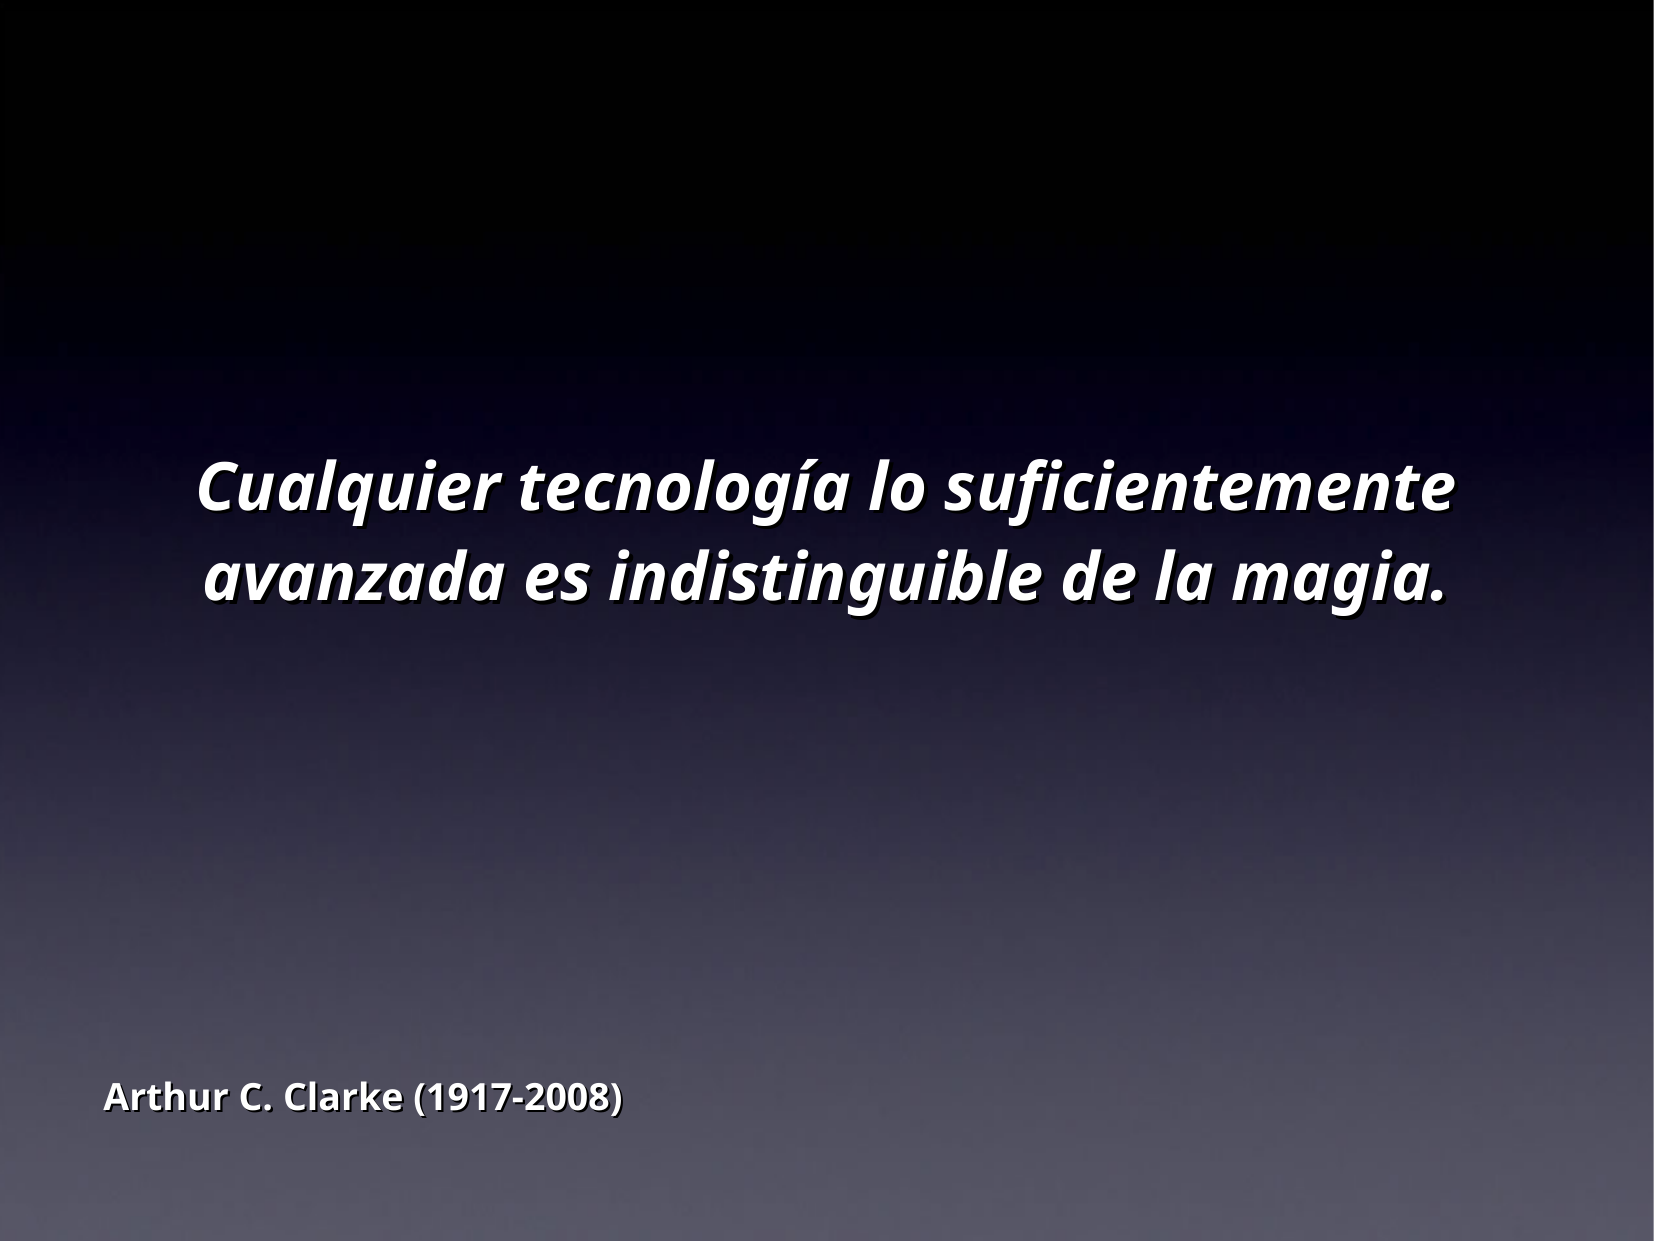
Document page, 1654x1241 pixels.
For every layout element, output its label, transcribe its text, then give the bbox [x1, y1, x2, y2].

subtitle Cualquier tecnología lo suficientemente avanzada es indistinguible de la magia. [82, 49, 1571, 1010]
picture [0, 0, 1654, 1241]
text_box Arthur C. Clarke (1917-2008) [88, 1062, 650, 1164]
